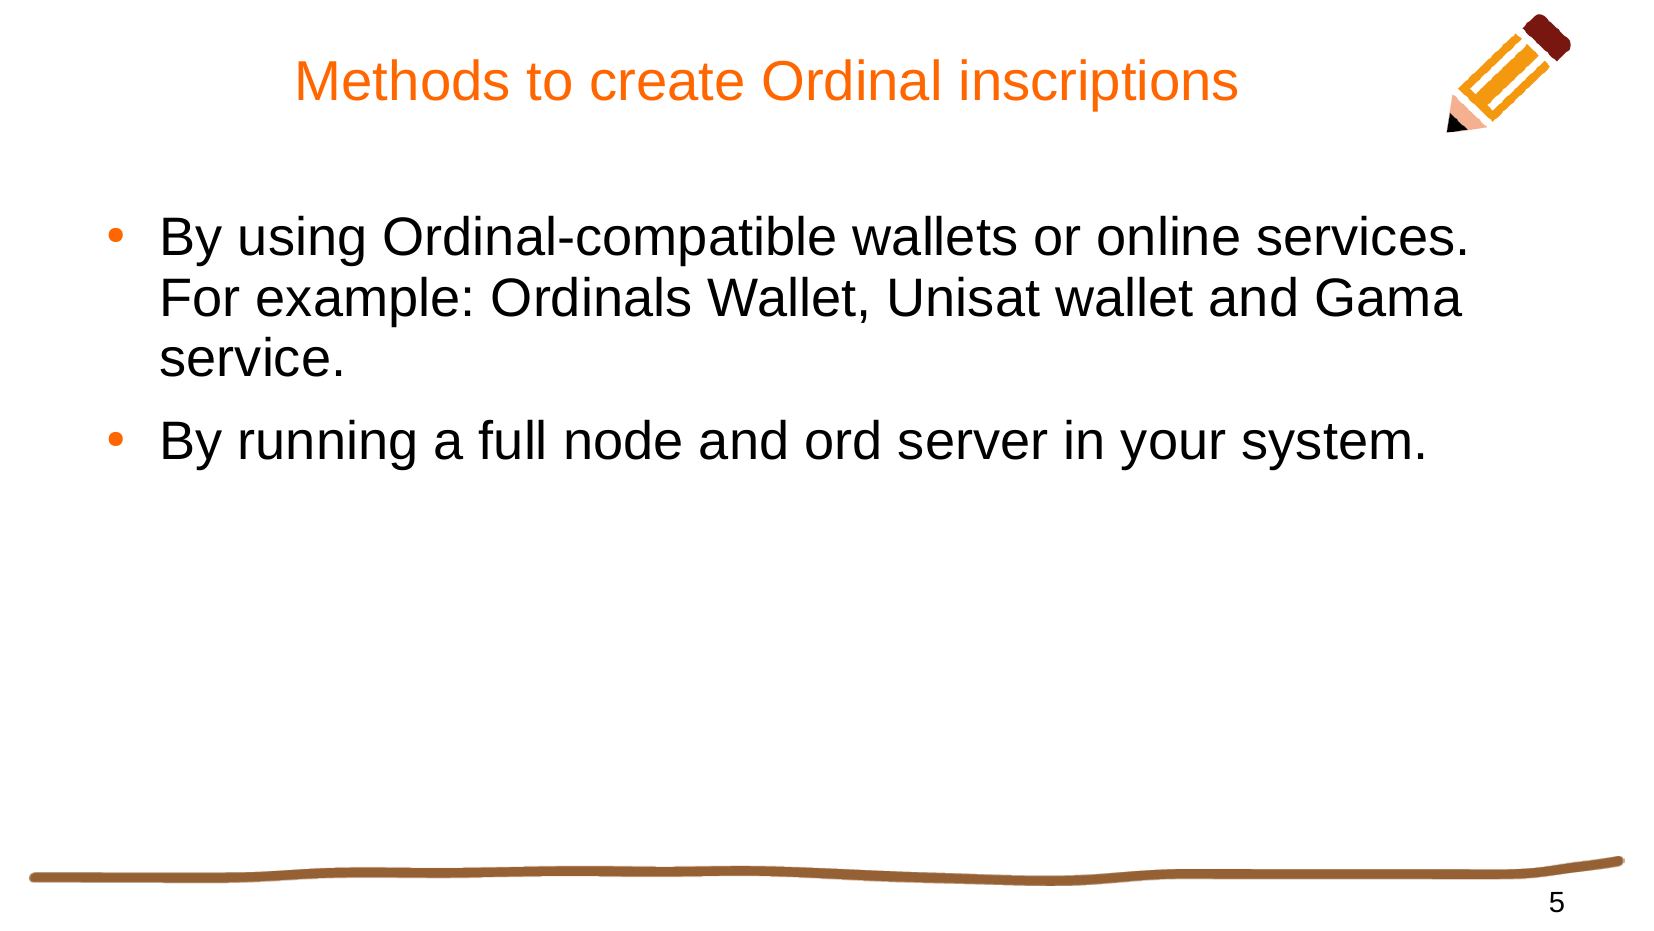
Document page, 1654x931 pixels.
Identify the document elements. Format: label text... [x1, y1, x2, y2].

picture [1446, 14, 1571, 133]
title Methods to create Ordinal inscriptions [88, 29, 1447, 133]
list By using Ordinal-compatible wallets or online services. For example: Ordinals Wallet, Unisat wallet and Gama service. By running a full node and ord server in your system. [88, 206, 1565, 857]
picture [29, 856, 1625, 886]
